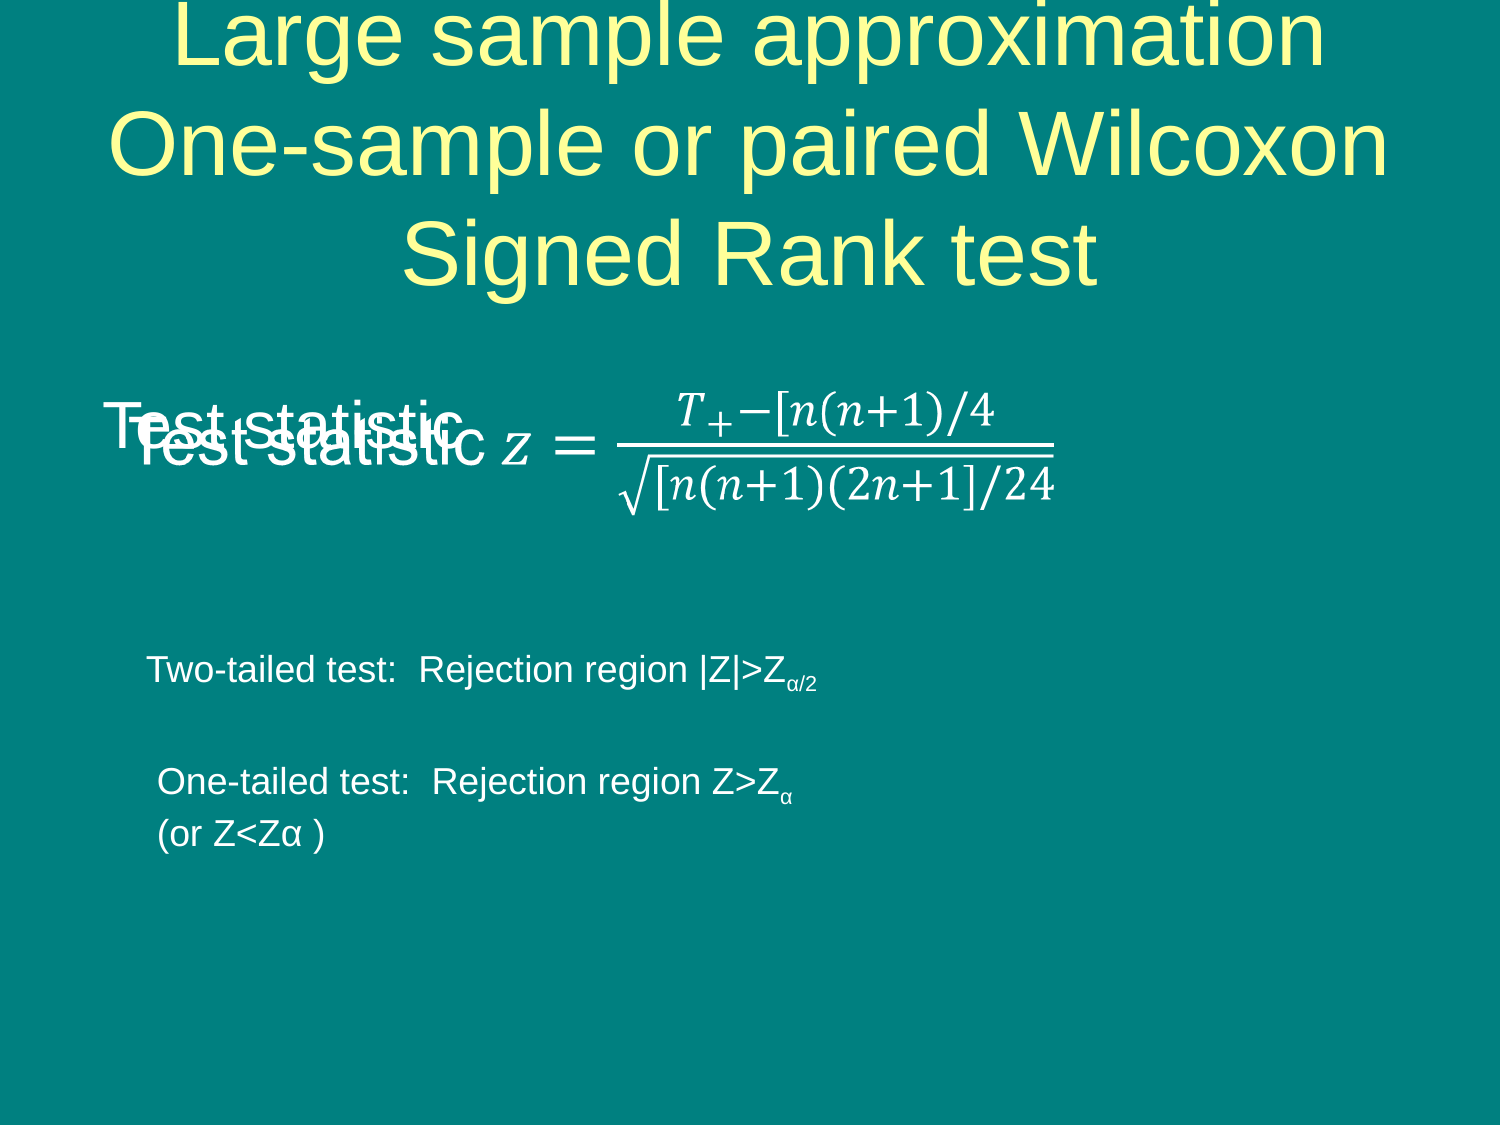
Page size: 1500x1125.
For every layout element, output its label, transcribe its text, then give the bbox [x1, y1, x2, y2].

text_box [87, 375, 1313, 526]
text_box One-tailed test: Rejection region Z>Zα (or Z<Zα ) [142, 749, 808, 861]
title Large sample approximation One-sample or paired Wilcoxon Signed Rank test [75, 45, 1425, 233]
text_box Two-tailed test: Rejection region |Z|>Zα/2 [131, 637, 833, 704]
